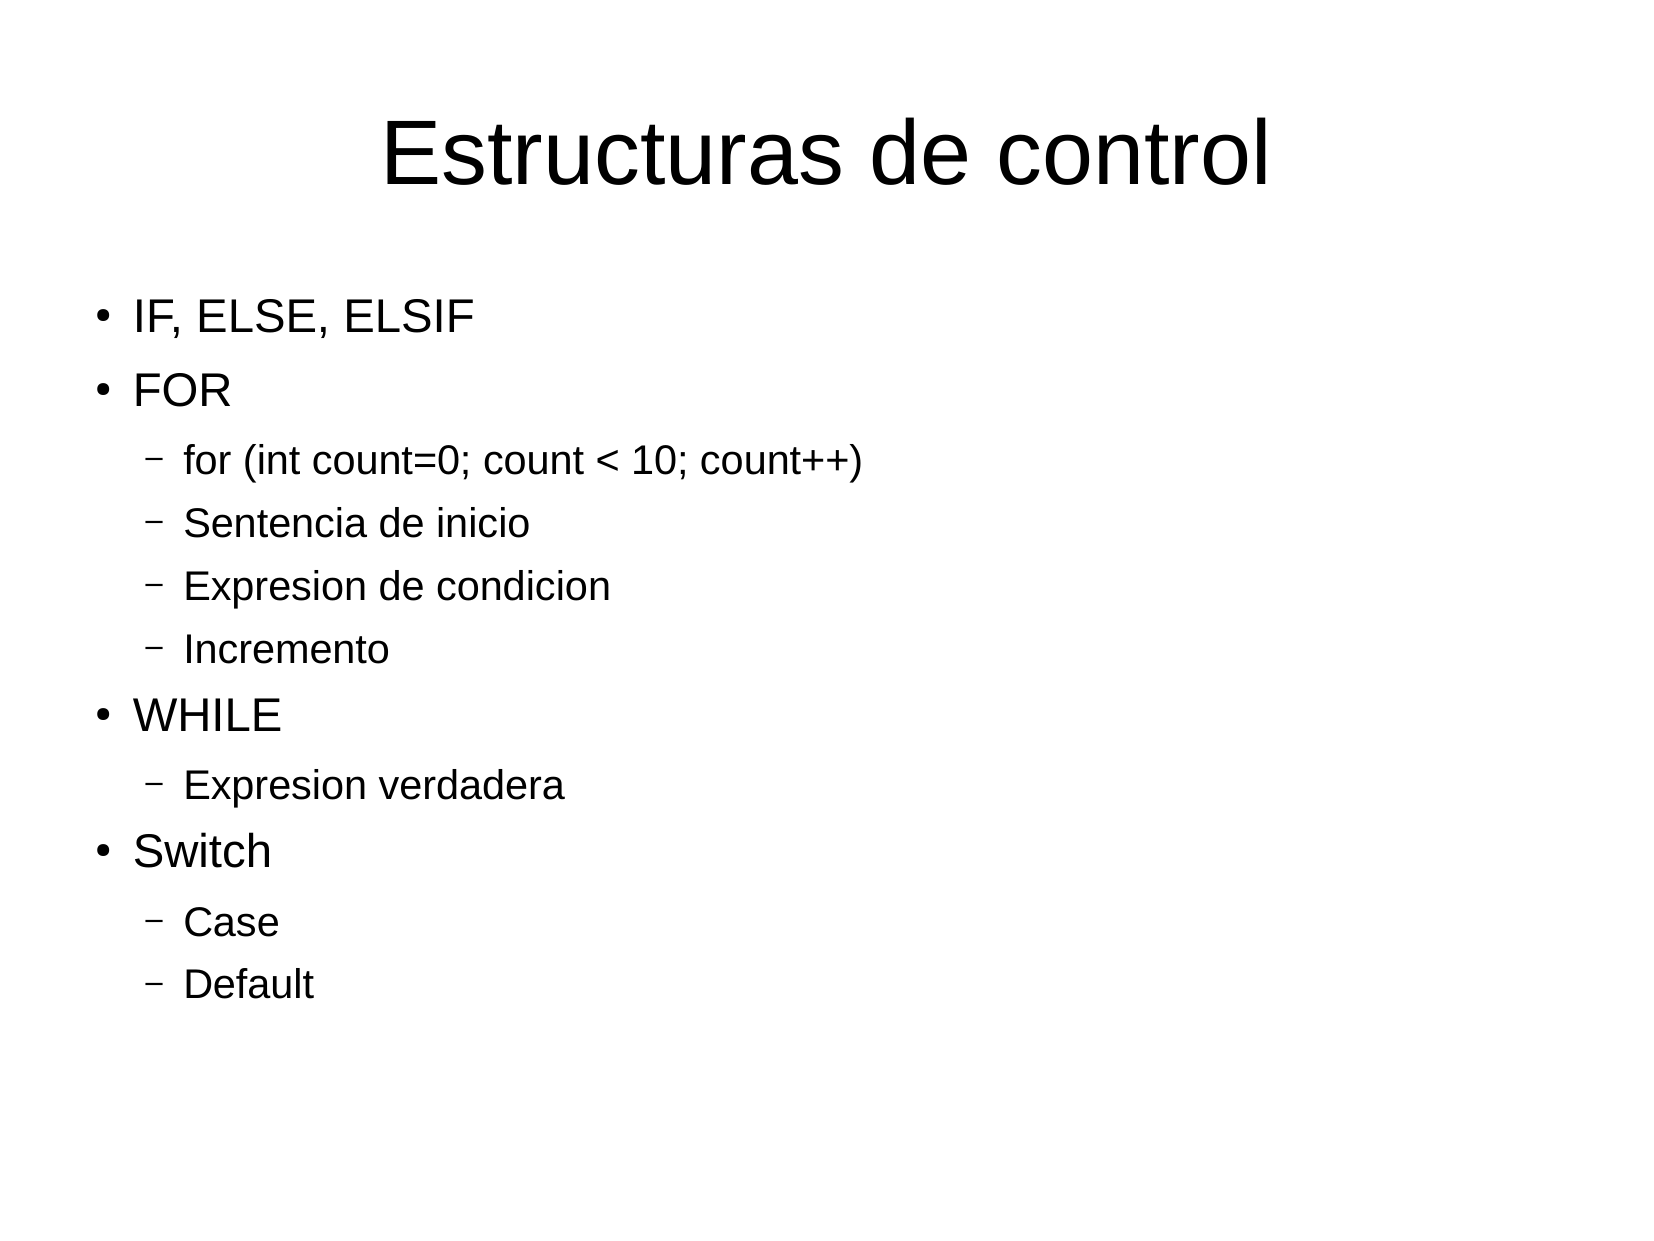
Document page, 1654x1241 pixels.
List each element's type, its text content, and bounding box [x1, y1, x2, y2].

title Estructuras de control [82, 49, 1571, 257]
list IF, ELSE, ELSIF FOR for (int count=0; count < 10; count++) Sentencia de inicio Expresion de condicion Incremento WHILE Expresion verdadera Switch Case Default [82, 290, 1571, 1010]
